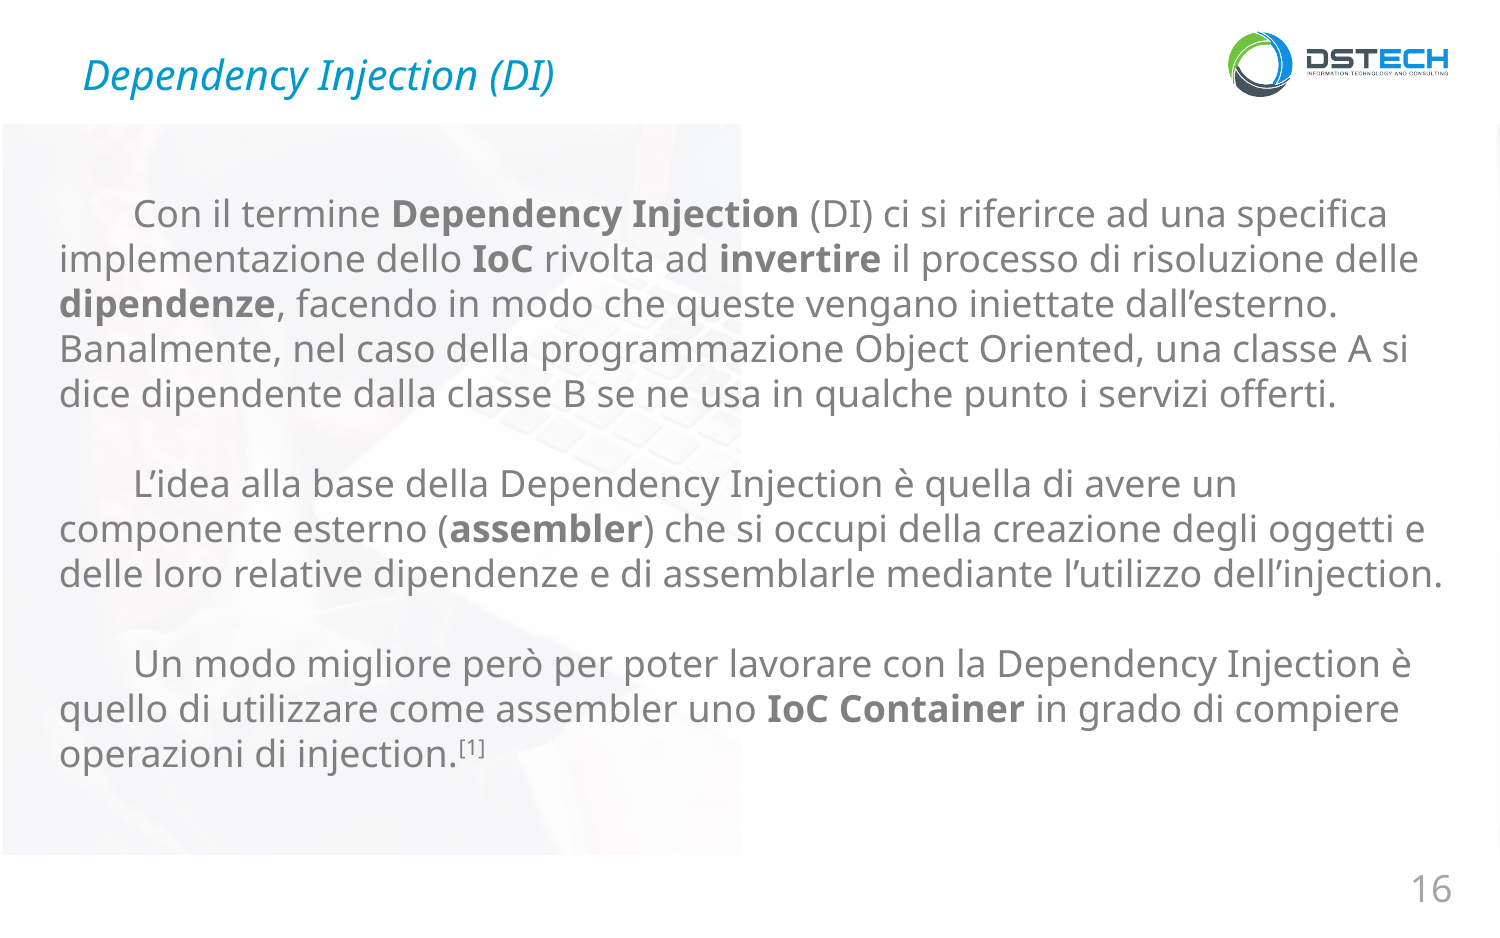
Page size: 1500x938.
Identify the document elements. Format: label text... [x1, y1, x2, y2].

picture [1228, 31, 1448, 97]
text_box Con il termine Dependency Injection (DI) ci si riferirce ad una specifica implementazione dello IoC rivolta ad invertire il processo di risoluzione delle dipendenze, facendo in modo che queste vengano iniettate dall’esterno. Banalmente, nel caso della programmazione Object Oriented, una classe A si dice dipendente dalla classe B se ne usa in qualche punto i servizi offerti. L’idea alla base della Dependency Injection è quella di avere un componente esterno (assembler) che si occupi della creazione degli oggetti e delle loro relative dipendenze e di assemblarle mediante l’utilizzo dell’injection. Un modo migliore però per poter lavorare con la Dependency Injection è quello di utilizzare come assembler uno IoC Container in grado di compiere operazioni di injection.[1] [59, 145, 1453, 871]
text_box 16 [1381, 864, 1460, 910]
picture [3, 124, 741, 855]
text_box Dependency Injection (DI) [67, 41, 1034, 107]
text_box [741, 124, 1497, 869]
